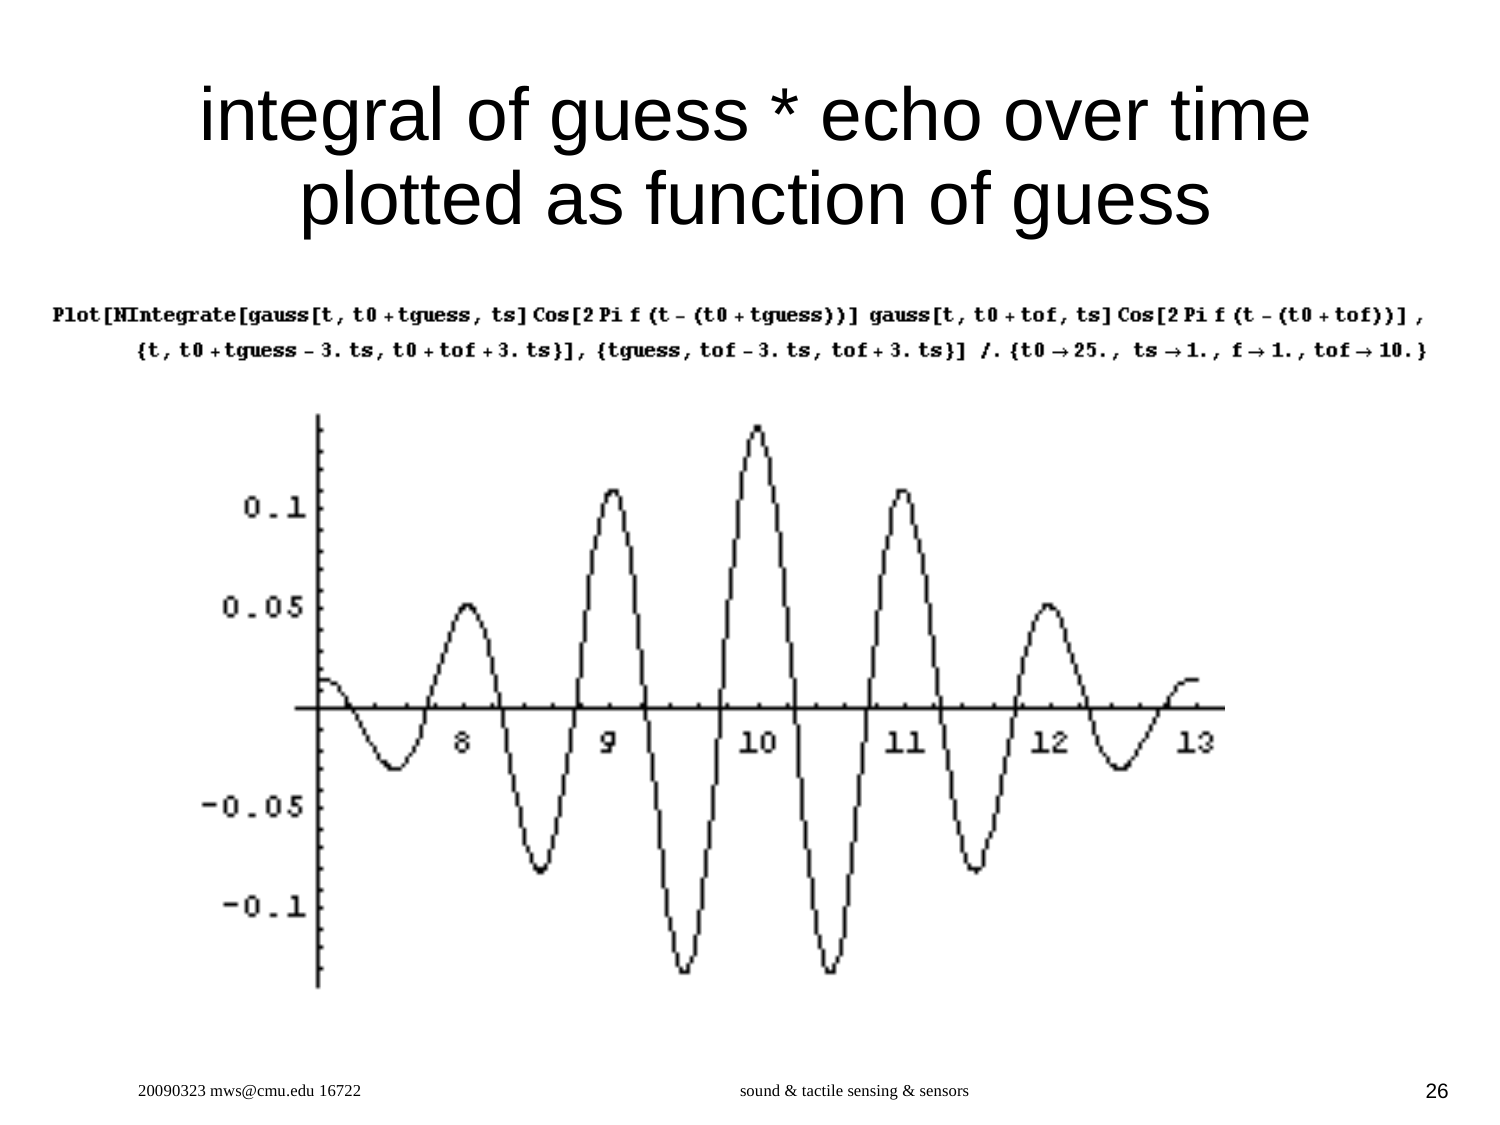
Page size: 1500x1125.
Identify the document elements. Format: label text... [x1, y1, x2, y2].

picture [200, 387, 1225, 1018]
picture [50, 299, 1438, 366]
title integral of guess * echo over time plotted as function of guess [62, 50, 1450, 263]
